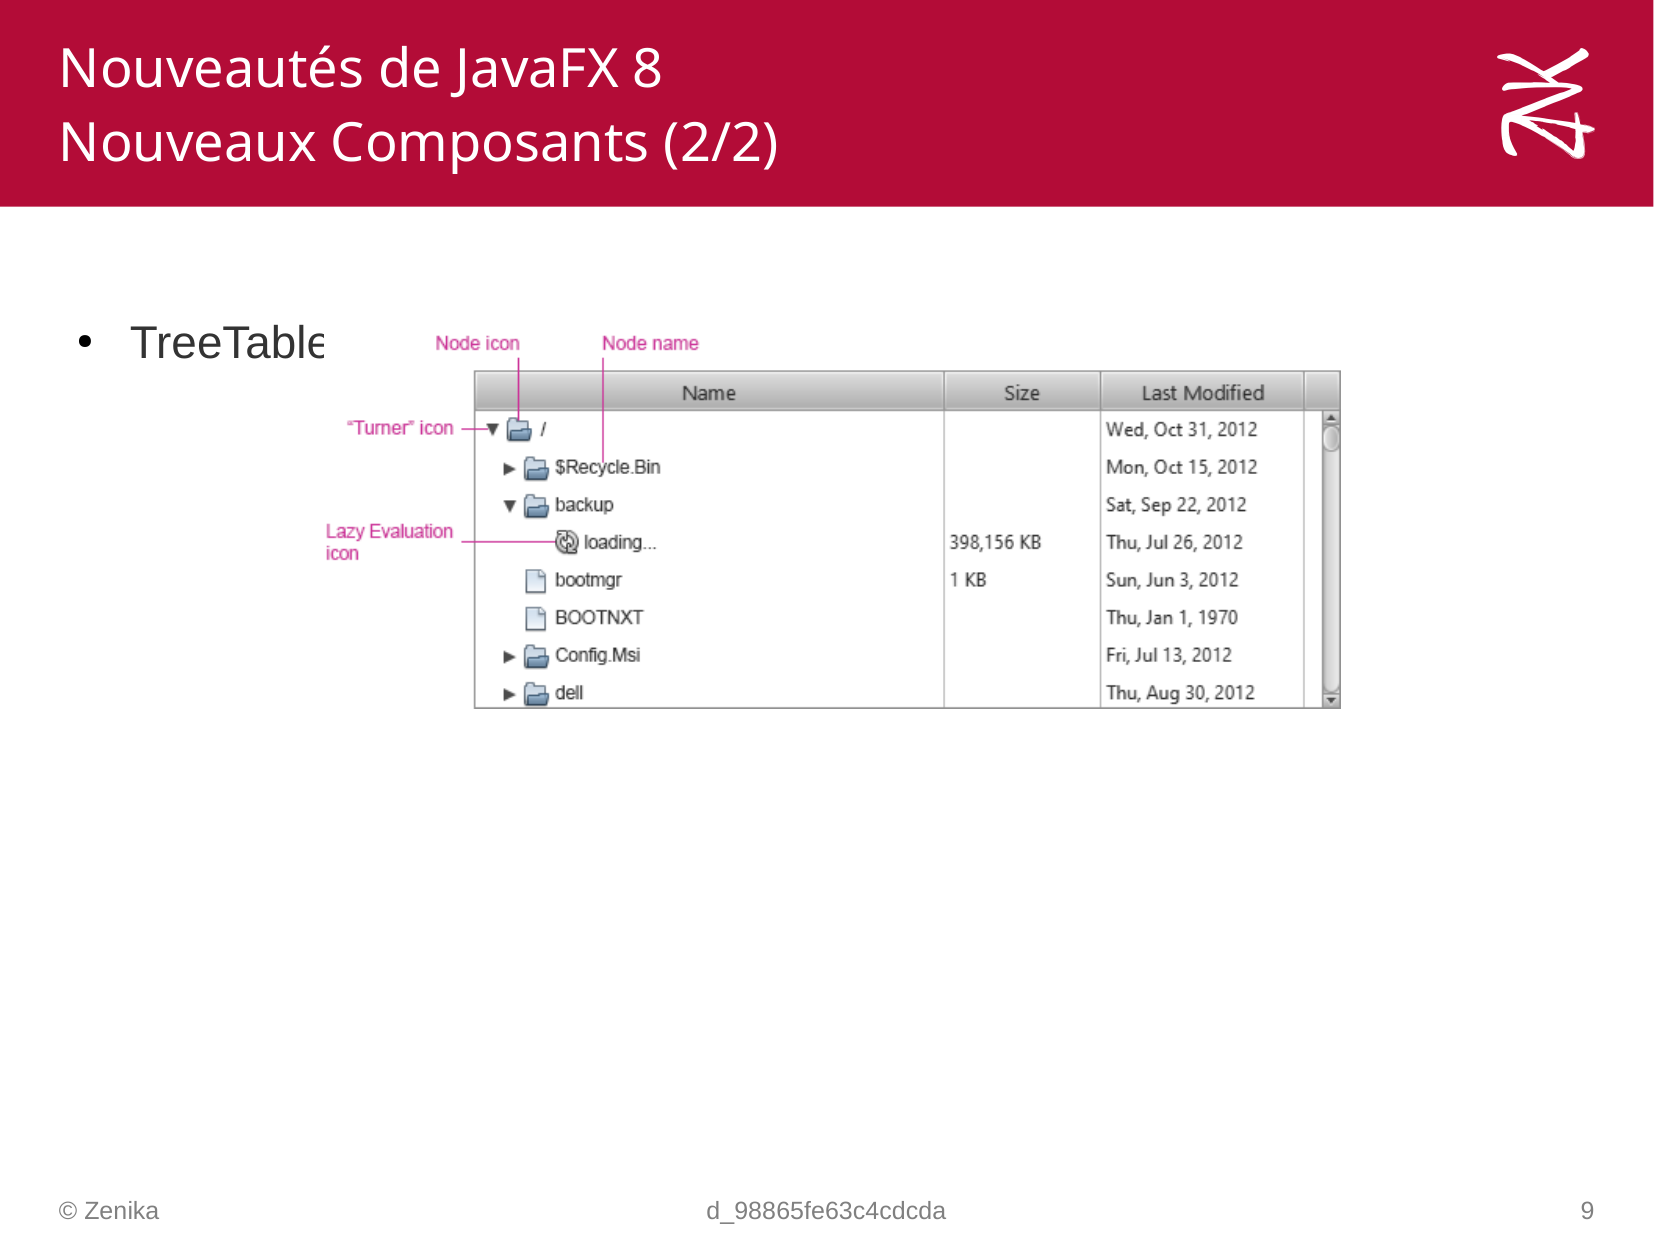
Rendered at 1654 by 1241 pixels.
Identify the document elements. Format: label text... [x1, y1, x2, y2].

title Nouveautés de JavaFX 8 Nouveaux Composants (2/2) [59, 29, 1595, 178]
list TreeTable [59, 265, 1595, 1182]
picture [324, 333, 1341, 709]
